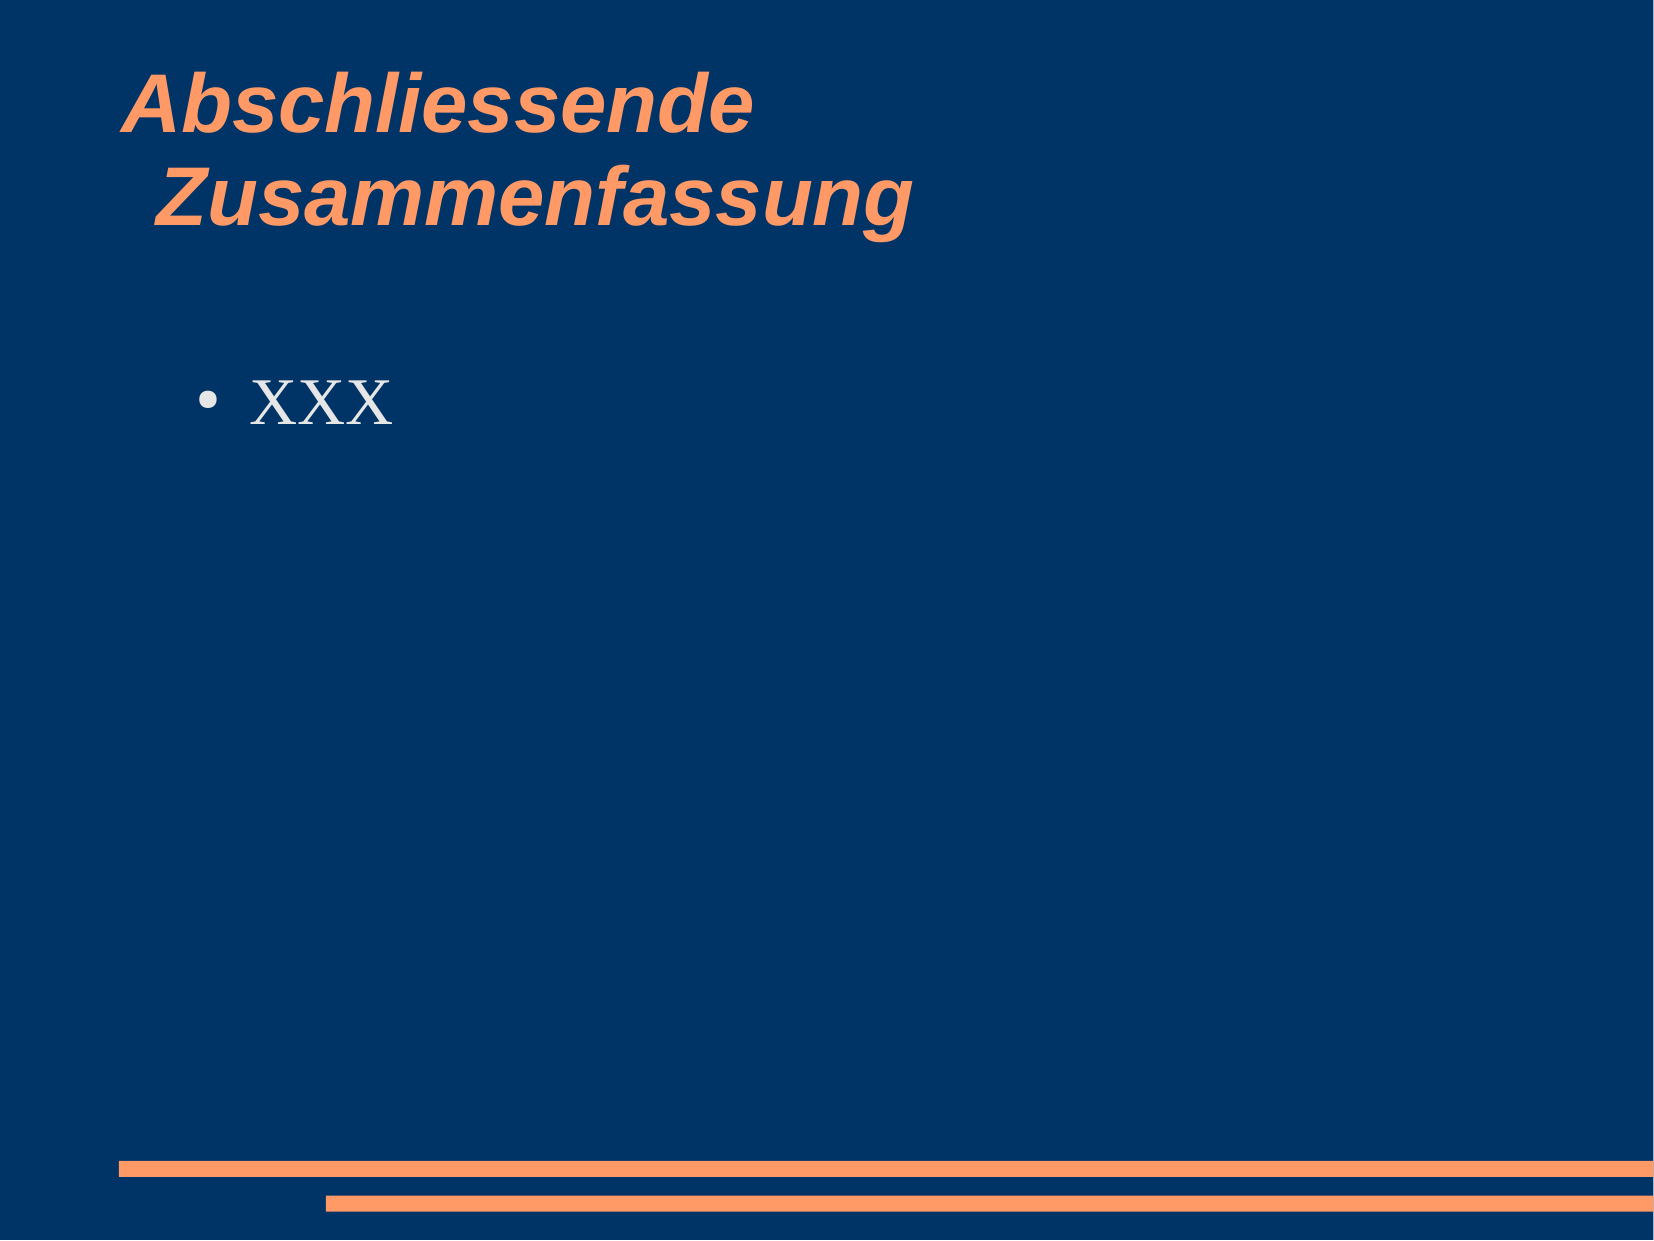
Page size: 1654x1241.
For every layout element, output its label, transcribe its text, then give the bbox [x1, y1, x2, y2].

title Abschliessende Zusammenfassung [121, 46, 1534, 254]
list XXX [178, 364, 1570, 1147]
